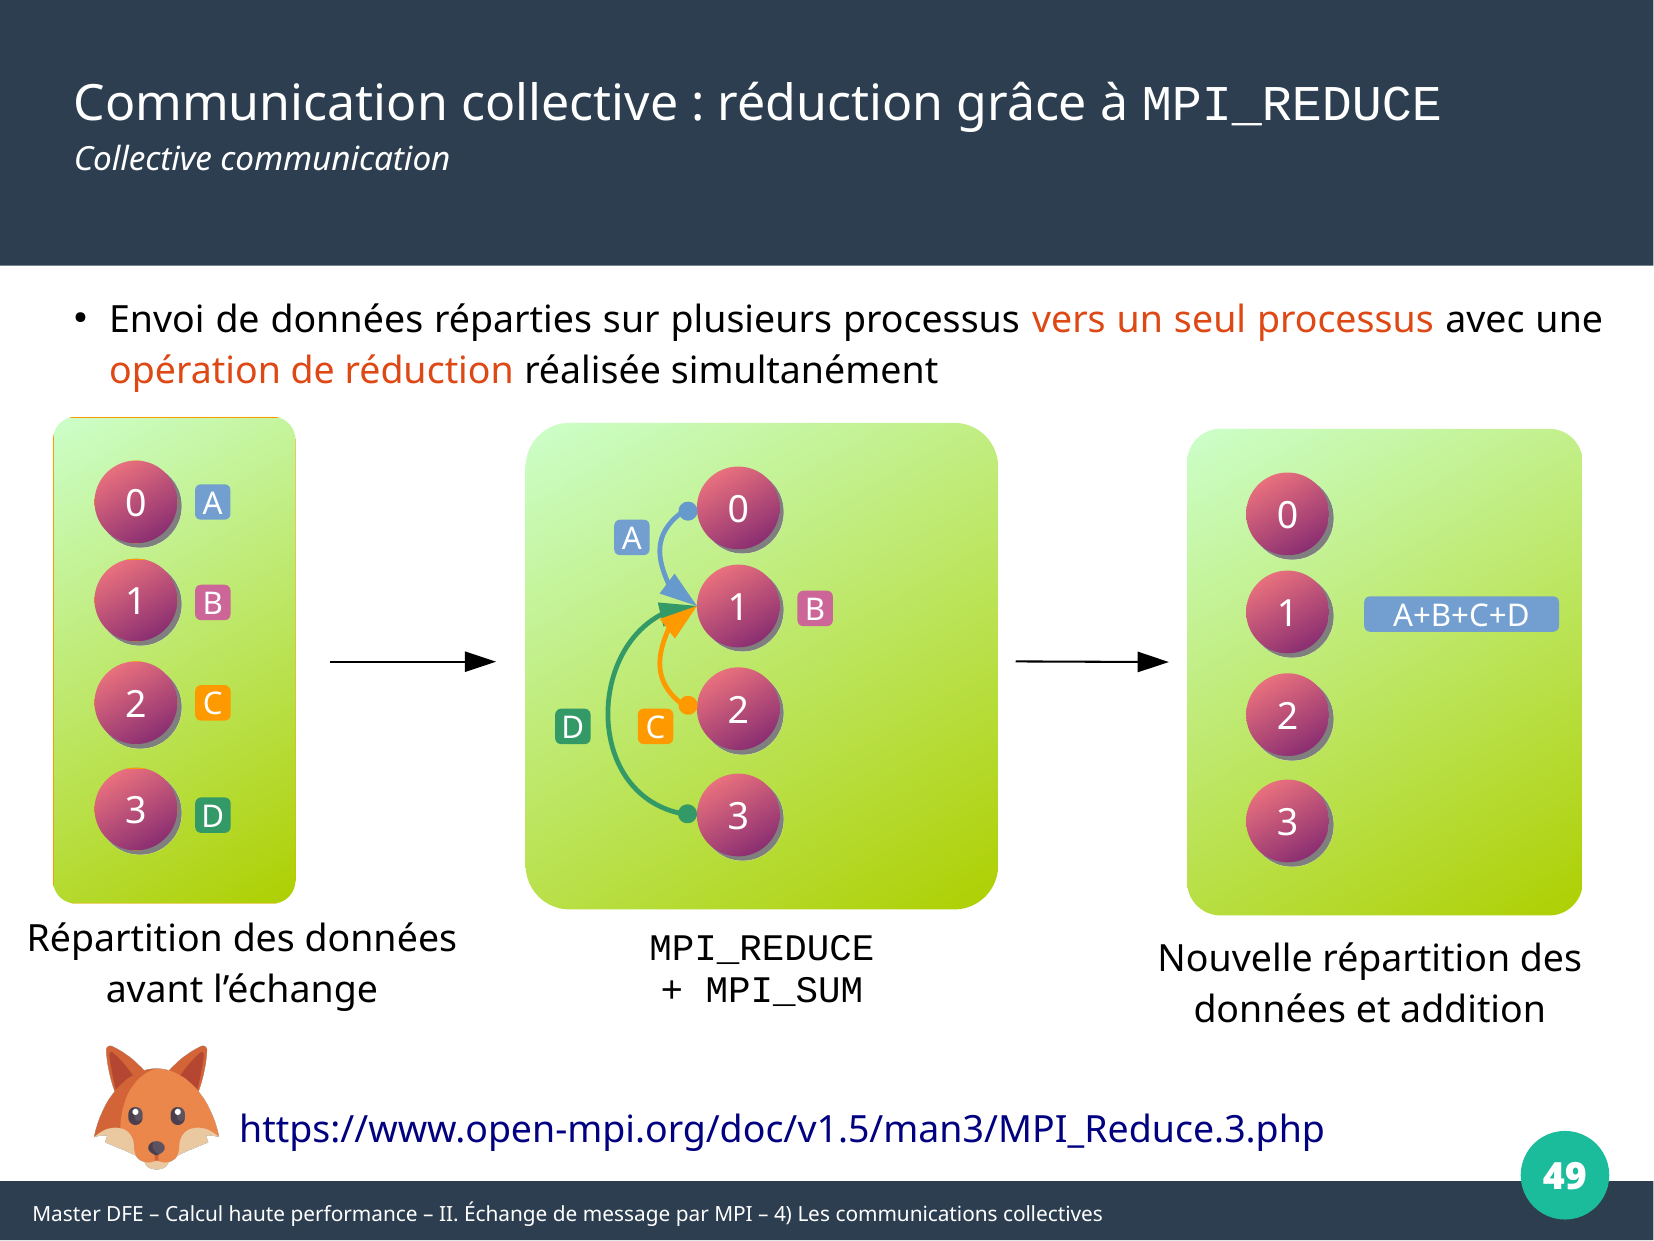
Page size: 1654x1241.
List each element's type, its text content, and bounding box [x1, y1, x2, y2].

text_box B [797, 590, 833, 627]
text_box Master DFE – Calcul haute performance – II. Échange de message par MPI – 4) Les communications collectives [17, 1191, 1436, 1235]
text_box [525, 422, 999, 910]
text_box 3 [697, 773, 780, 857]
text_box Envoi de données réparties sur plusieurs processus vers un seul processus avec une opération de réduction réalisée simultanément [59, 285, 1619, 455]
text_box https://www.open-mpi.org/doc/v1.5/man3/MPI_Reduce.3.php [224, 1094, 1489, 1164]
text_box Répartition des données avant l’échange [5, 904, 479, 1123]
text_box A+B+C+D [1364, 596, 1560, 632]
text_box C [195, 685, 231, 721]
text_box 1 [1246, 570, 1329, 654]
text_box A [195, 484, 231, 520]
text_box Nouvelle répartition des données et addition [1133, 924, 1607, 1041]
picture [94, 1123, 219, 1170]
text_box [1187, 455, 1583, 916]
text_box MPI_REDUCE + MPI_SUM [620, 921, 904, 1022]
text_box [53, 416, 296, 904]
text_box 2 [697, 667, 780, 751]
text_box B [195, 584, 231, 621]
text_box 1 [94, 558, 178, 642]
text_box 0 [1246, 472, 1329, 556]
text_box Communication collective : réduction grâce à MPI_REDUCE Collective communication [59, 59, 1619, 256]
text_box C [637, 708, 674, 745]
text_box 0 [94, 460, 178, 544]
text_box 3 [94, 767, 178, 851]
text_box 1 [697, 564, 780, 648]
text_box D [195, 797, 231, 833]
text_box 2 [94, 661, 178, 745]
text_box 0 [697, 466, 780, 550]
text_box A [614, 519, 650, 556]
text_box 2 [1246, 673, 1329, 757]
text_box D [555, 708, 591, 745]
text_box 3 [1246, 779, 1329, 863]
